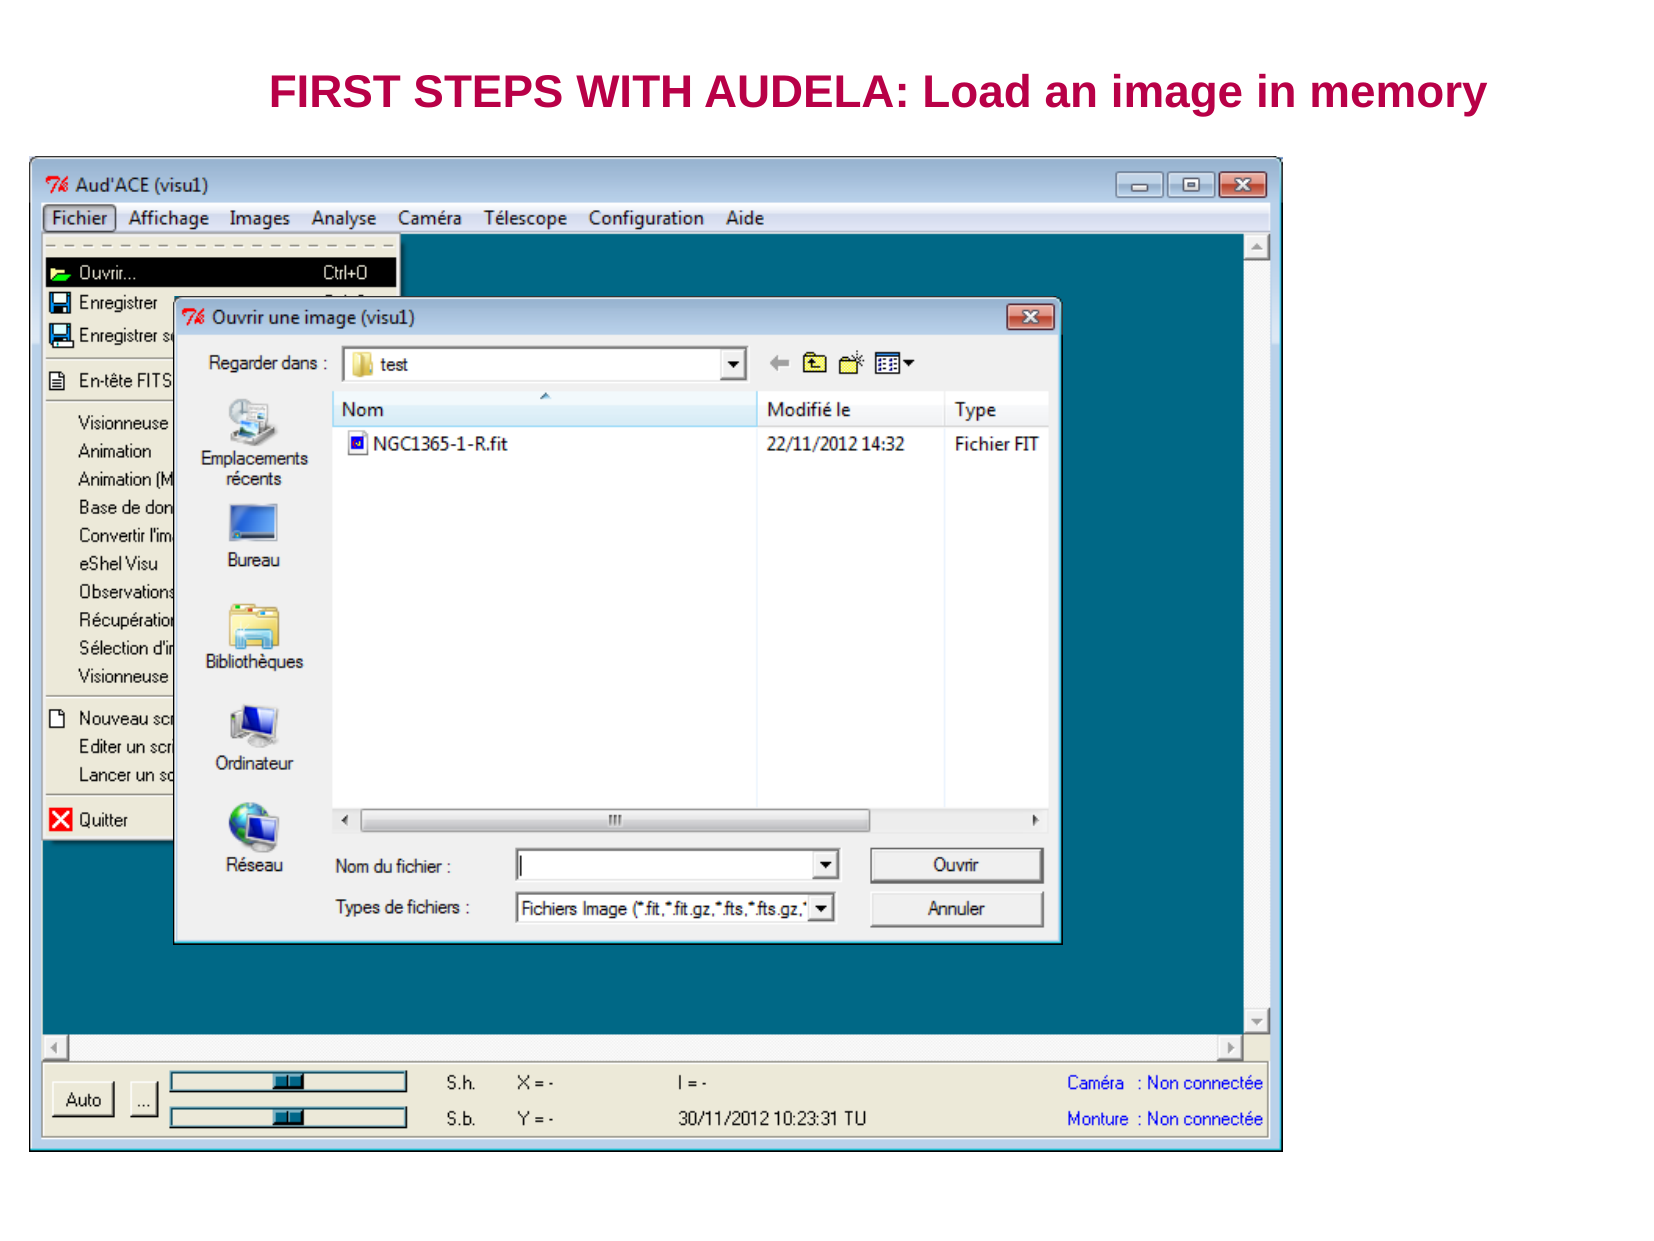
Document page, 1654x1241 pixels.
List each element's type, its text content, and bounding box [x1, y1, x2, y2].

text_box FIRST STEPS WITH AUDELA: Load an image in memory [253, 59, 1503, 127]
picture [29, 156, 1283, 1152]
